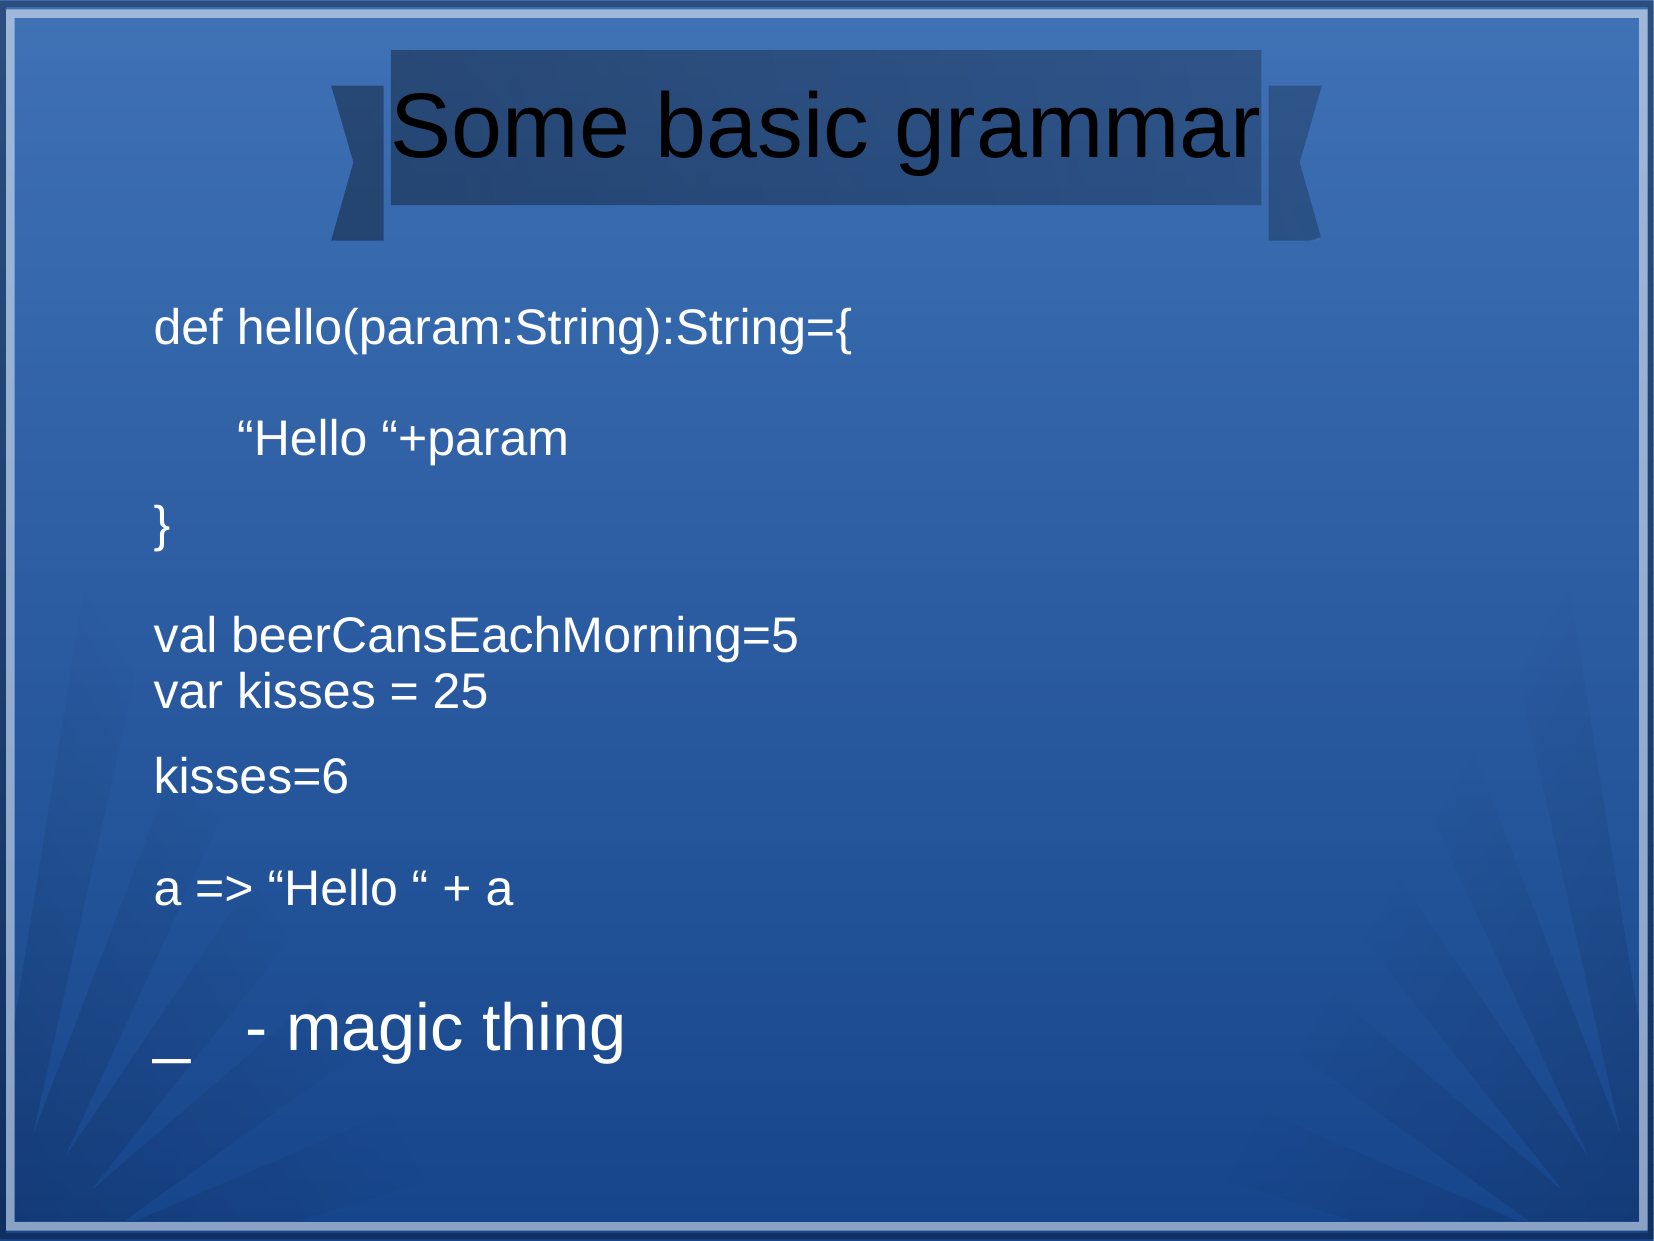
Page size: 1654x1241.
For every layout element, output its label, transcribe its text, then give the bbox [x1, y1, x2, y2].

list def hello(param:String):String={ “Hello “+param } val beerCansEachMorning=5 var kisses = 25 kisses=6 a => “Hello “ + a _ - magic thing [82, 299, 1571, 1241]
title Some basic grammar [389, 47, 1264, 205]
